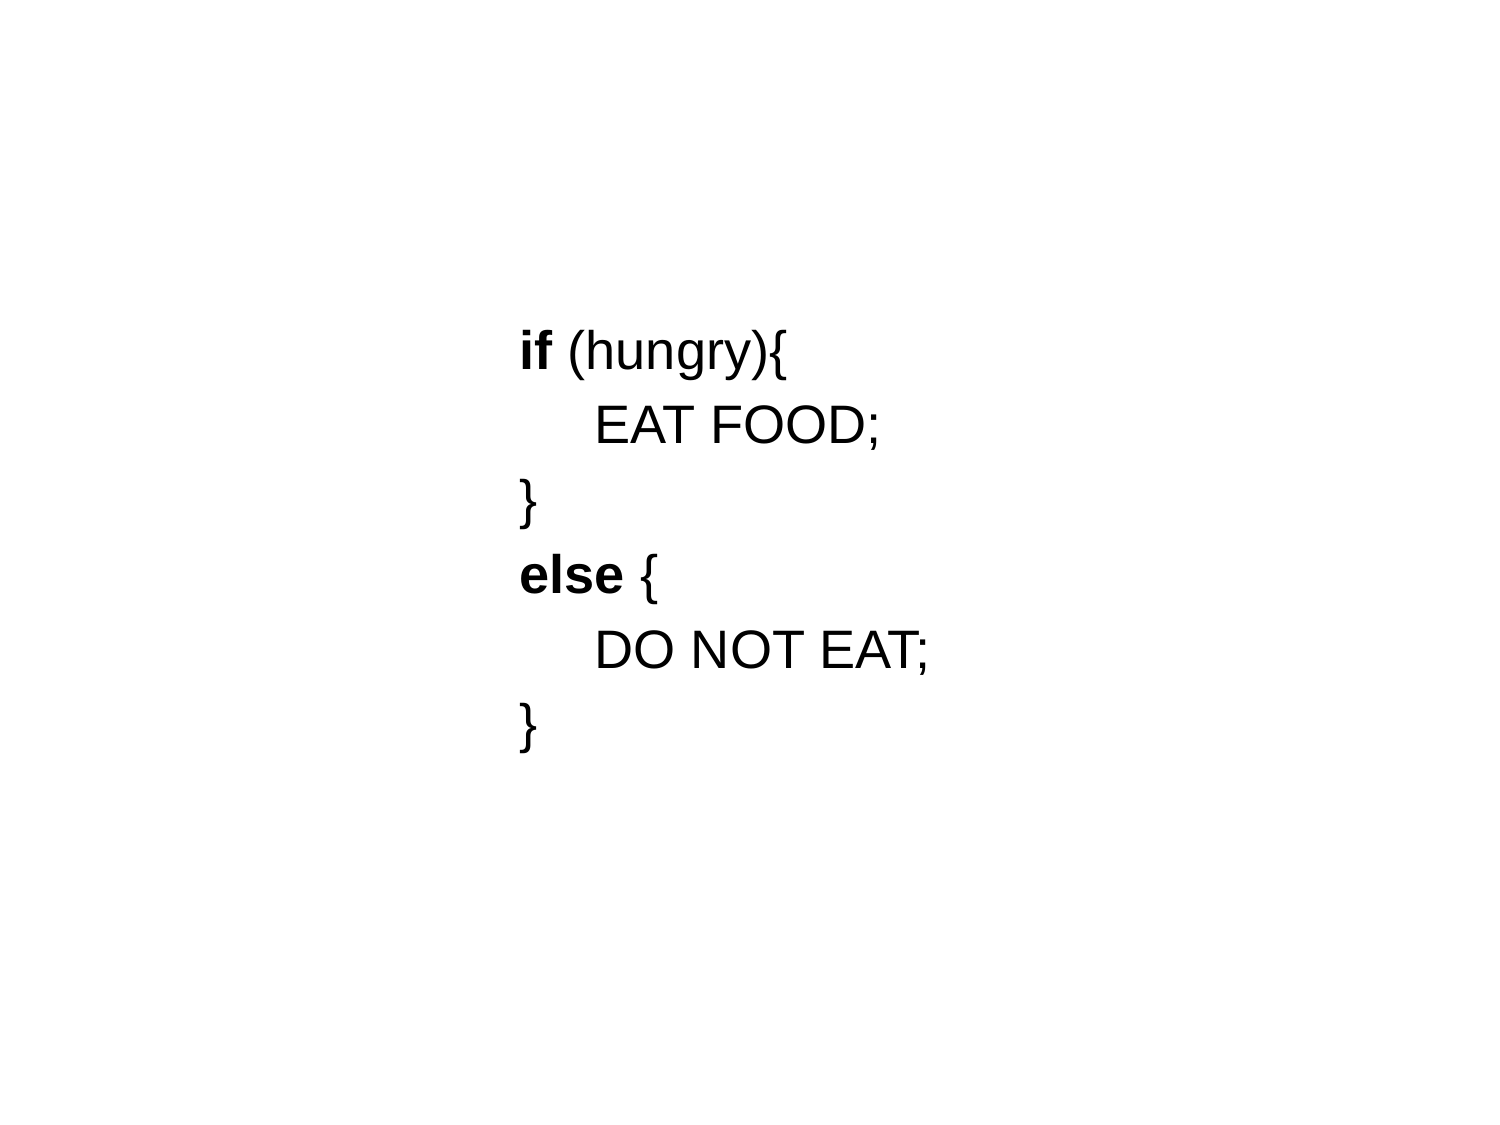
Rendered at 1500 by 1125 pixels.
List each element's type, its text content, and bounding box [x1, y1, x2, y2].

text_box if (hungry){ EAT FOOD; } else { DO NOT EAT; } [504, 290, 1500, 1106]
